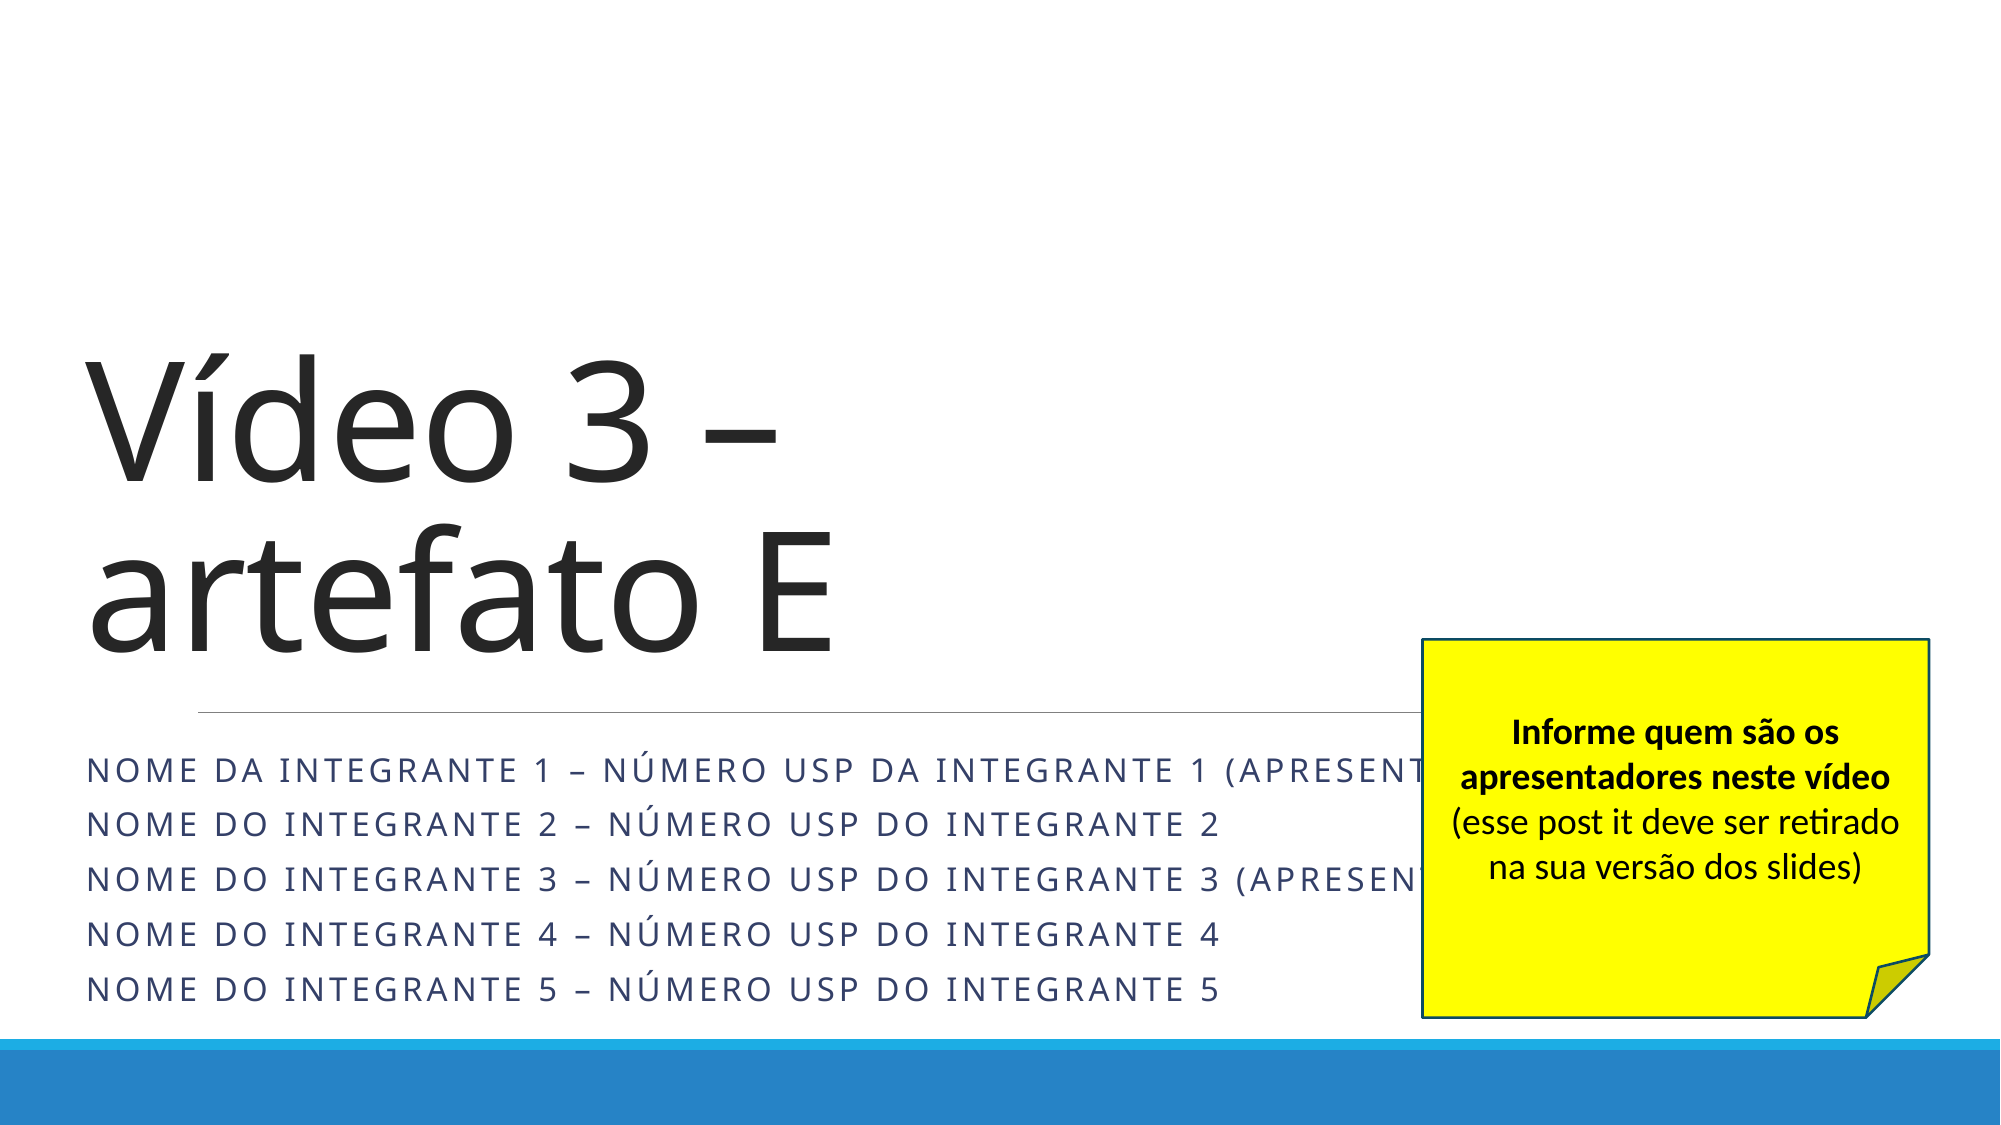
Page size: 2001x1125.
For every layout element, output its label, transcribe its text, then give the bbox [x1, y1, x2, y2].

title Vídeo 3 – artefato E [70, 301, 1354, 693]
text_box Informe quem são os apresentadores neste vídeo (esse post it deve ser retirado na sua versão dos slides) [1422, 639, 1930, 1018]
subtitle Nome da integrante 1 – número Usp da integrante 1 (apresentadorA) Nome do integrante 2 – número Usp do integrante 2 Nome do integrante 3 – número Usp do integrante 3 (apresentador) Nome do integrante 4 – número Usp do integrante 4 Nome do integrante 5 – número Usp do integrante 5 [70, 746, 1422, 1018]
